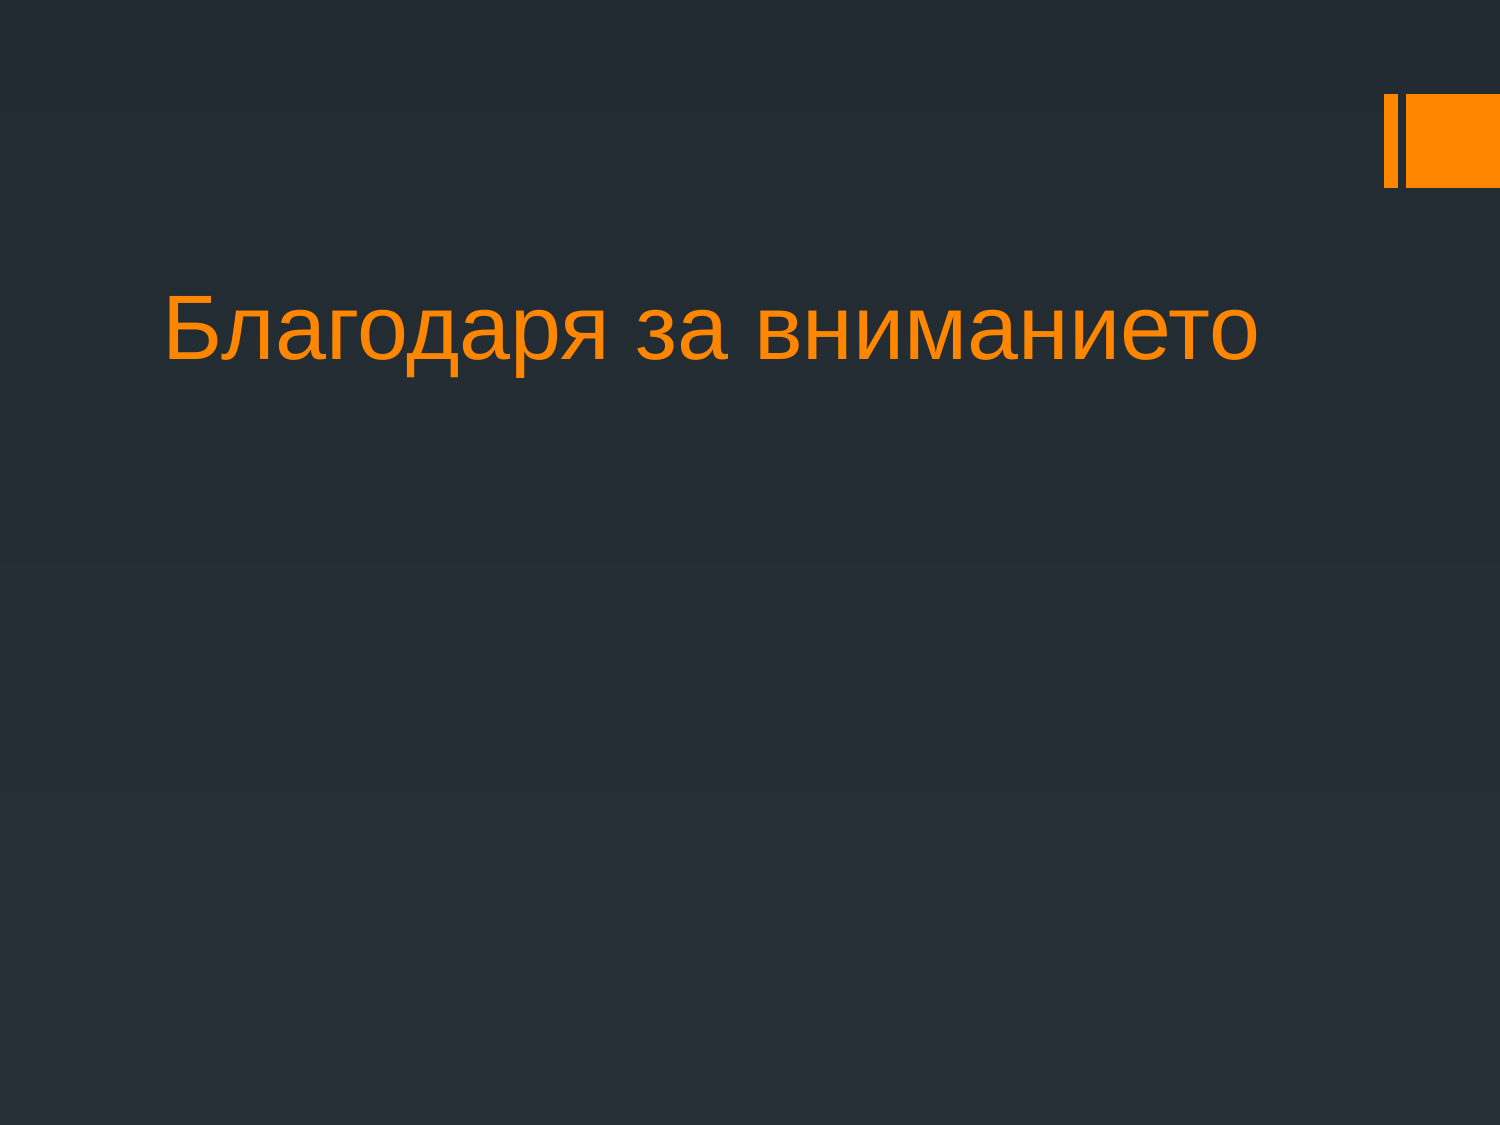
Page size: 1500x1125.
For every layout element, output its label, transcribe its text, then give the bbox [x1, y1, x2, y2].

title Благодаря за вниманието [147, 196, 1348, 386]
